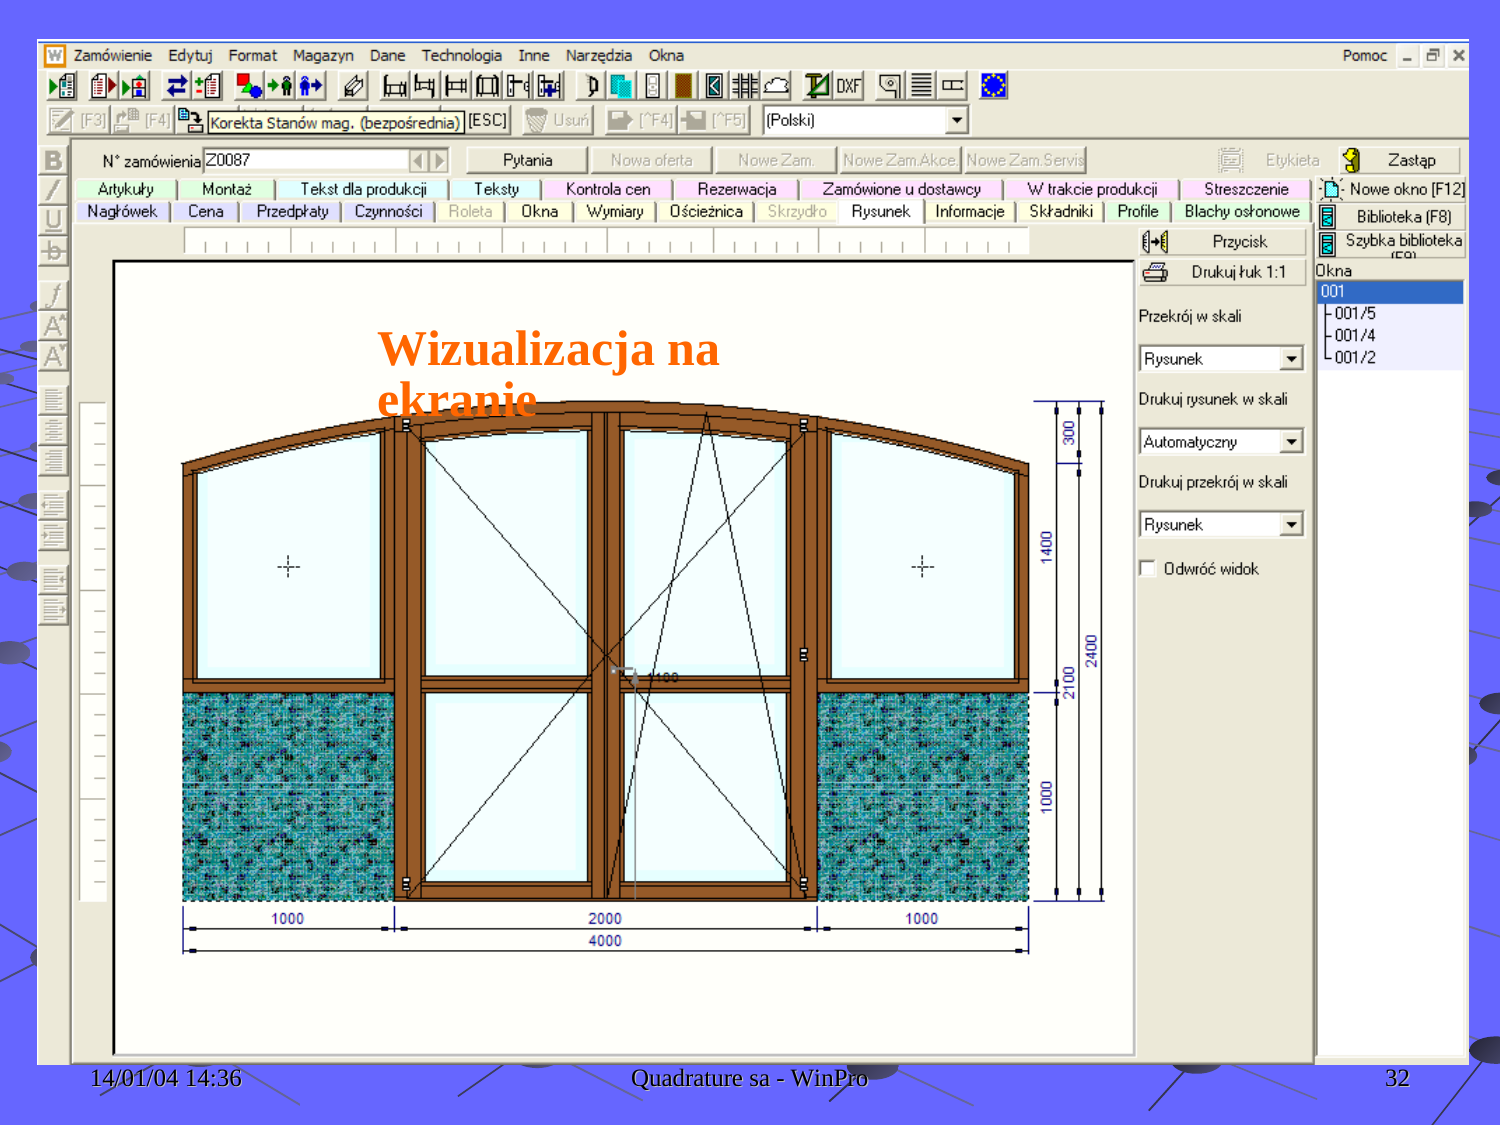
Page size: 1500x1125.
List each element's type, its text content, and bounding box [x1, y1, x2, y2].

text_box Wizualizacja na ekranie [377, 324, 852, 428]
picture [37, 39, 1469, 1065]
